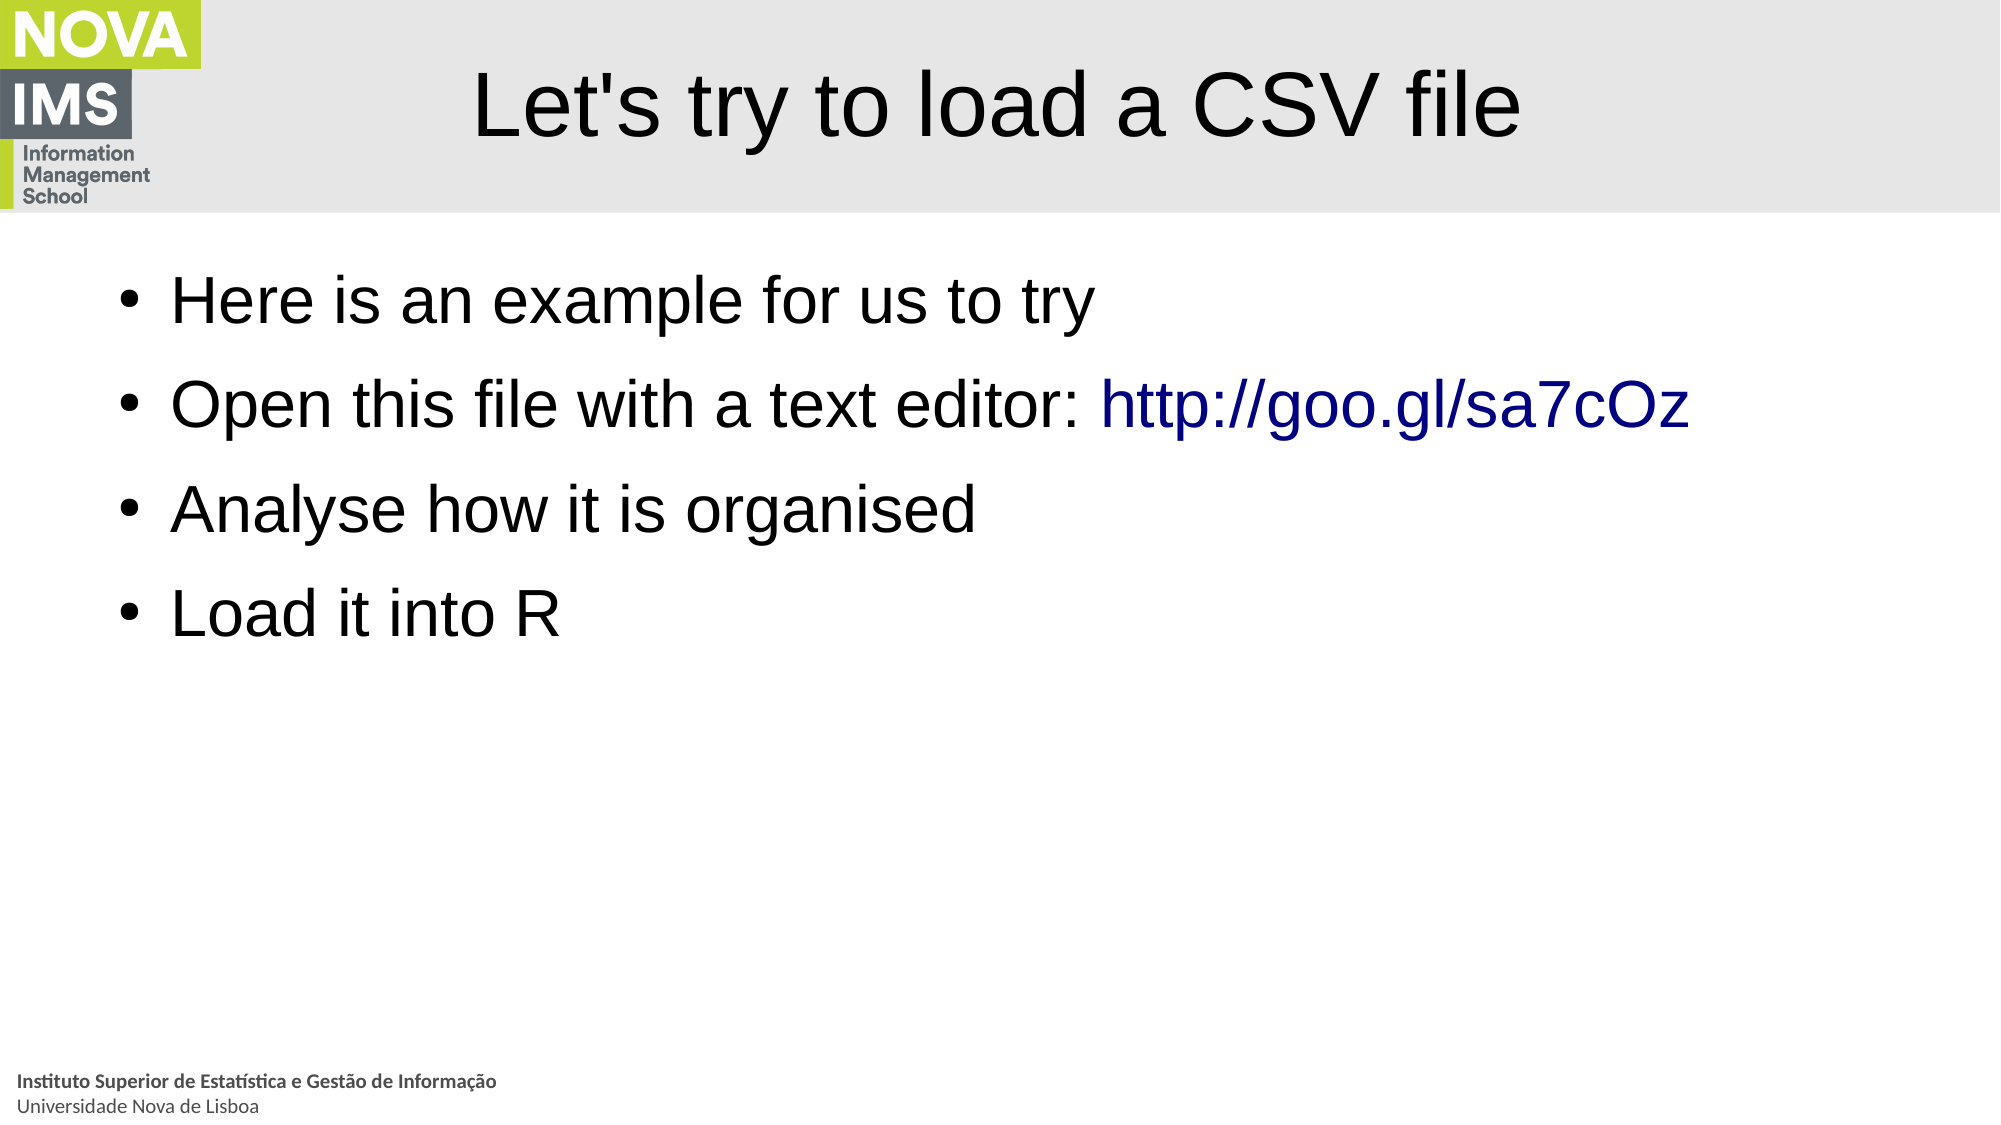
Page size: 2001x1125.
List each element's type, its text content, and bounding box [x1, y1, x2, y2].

picture [0, 0, 201, 209]
title Let's try to load a CSV file [94, 19, 1902, 189]
list Here is an example for us to try Open this file with a text editor: http://goo.gl/sa7cOz Analyse how it is organised Load it into R [99, 263, 1900, 916]
